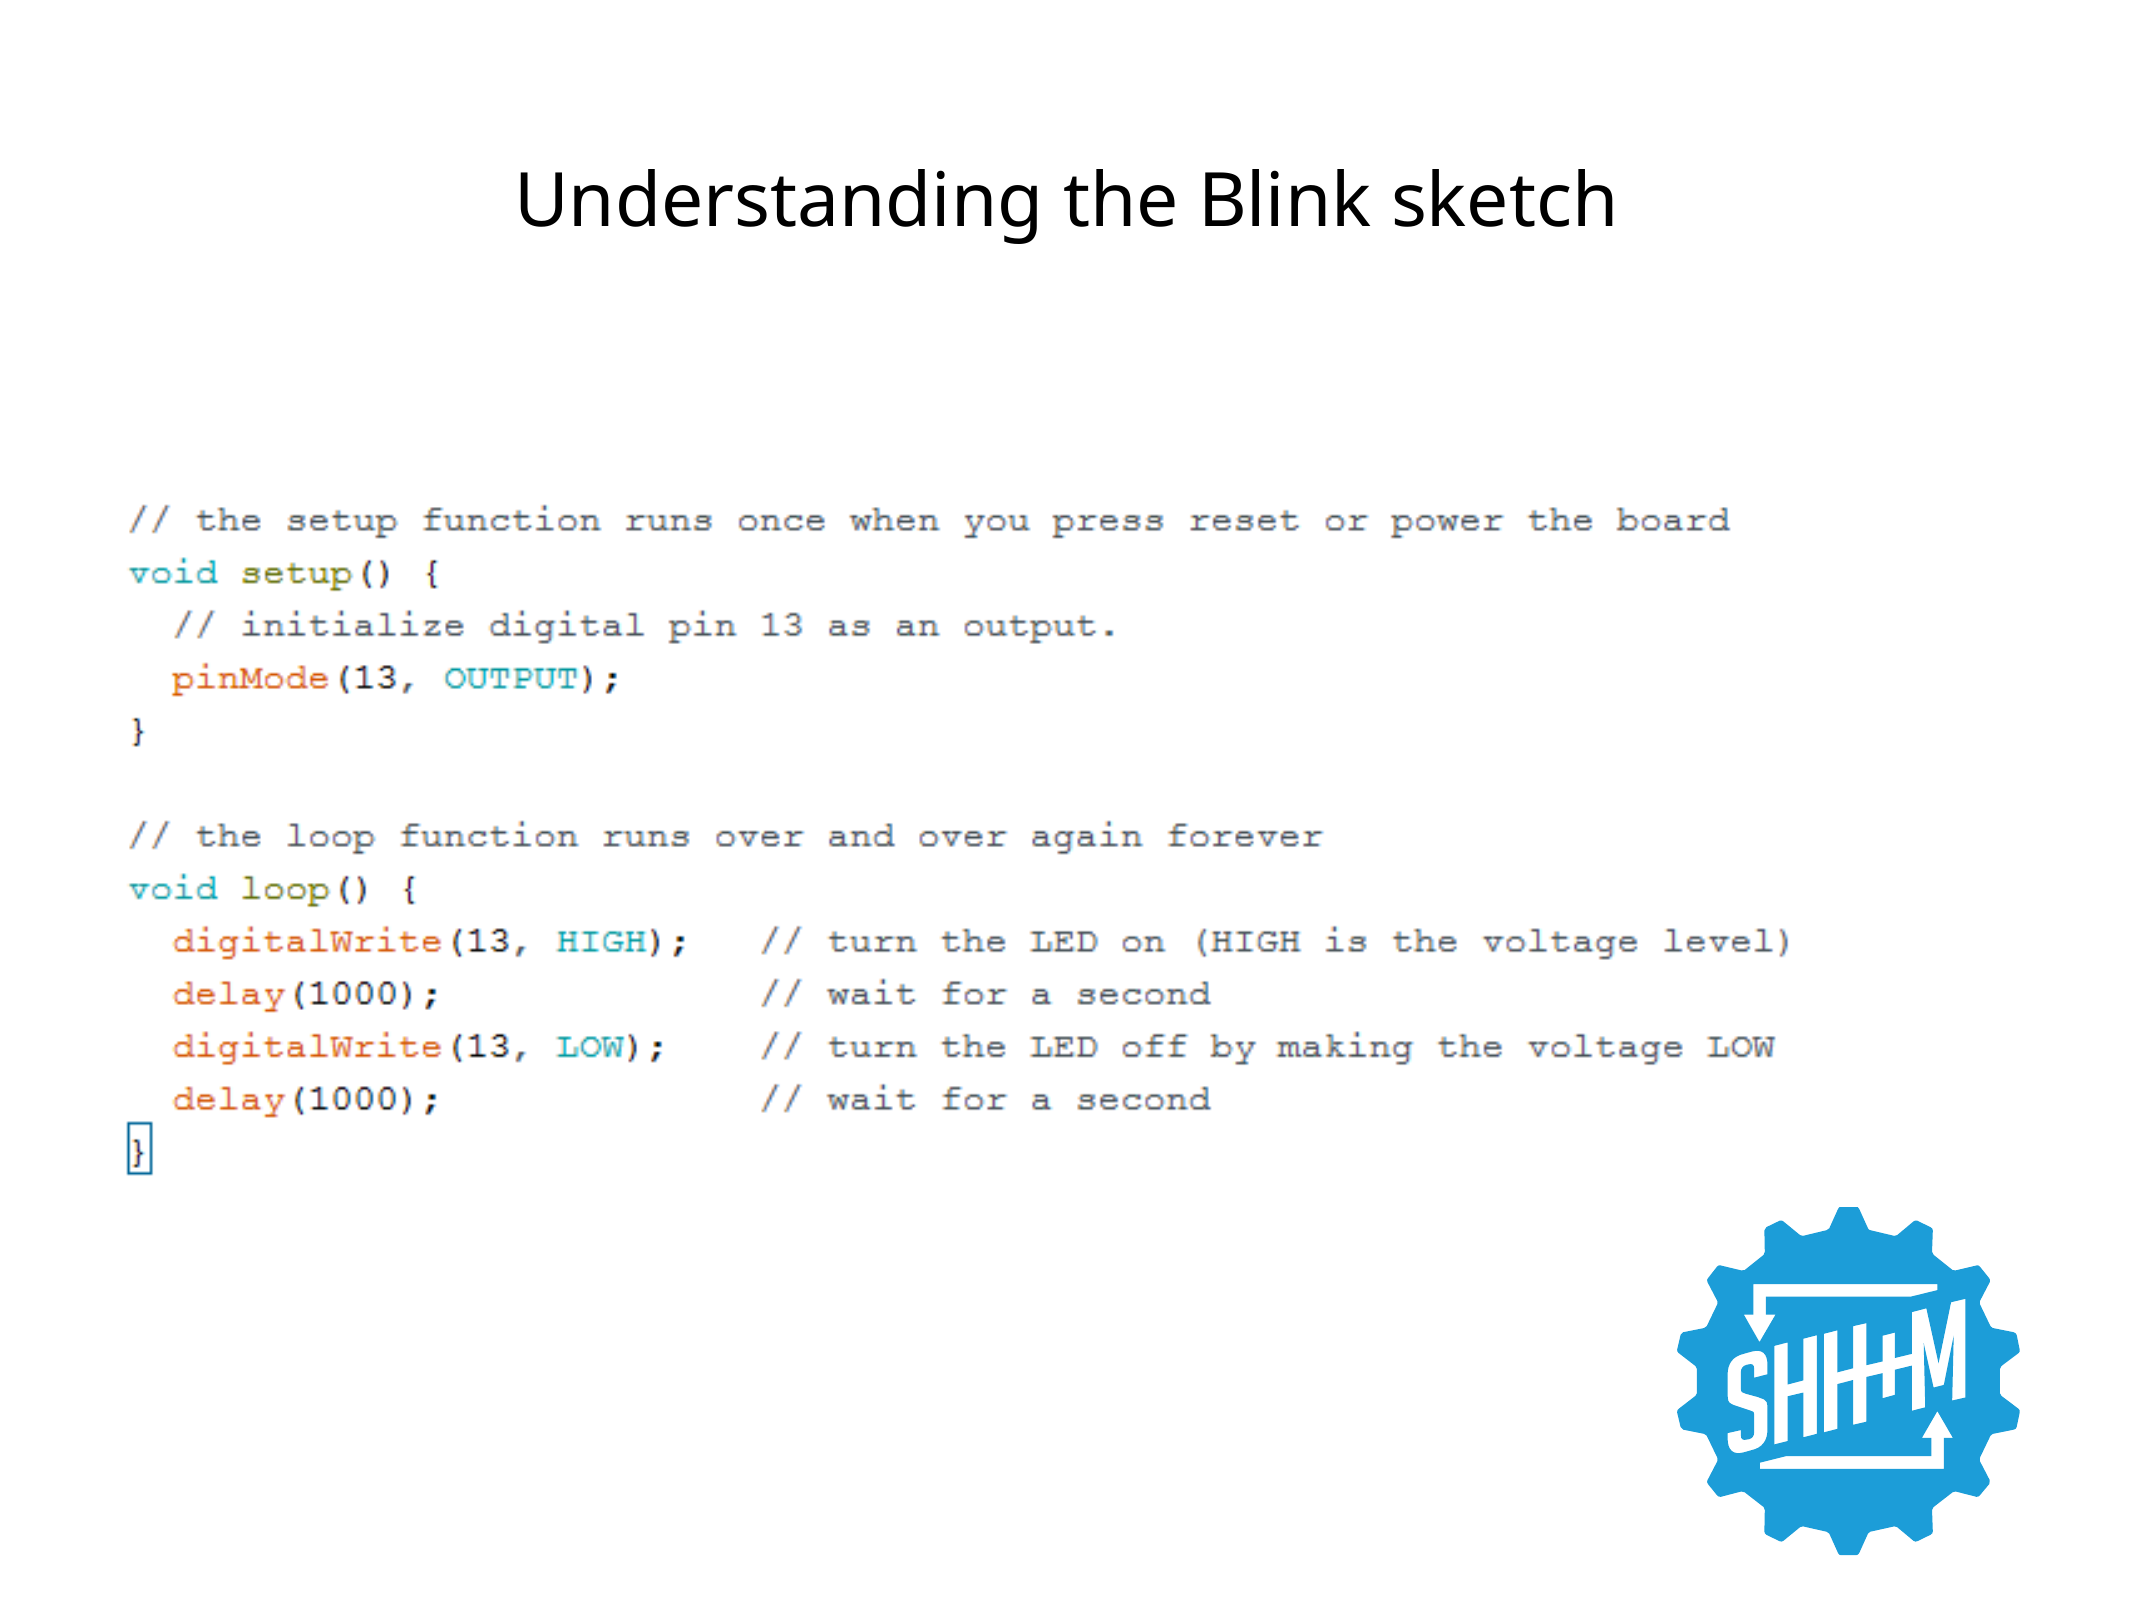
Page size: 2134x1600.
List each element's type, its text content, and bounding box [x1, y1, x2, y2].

picture [123, 496, 2029, 1193]
picture [1677, 1207, 2020, 1556]
title Understanding the Blink sketch [106, 63, 2027, 331]
